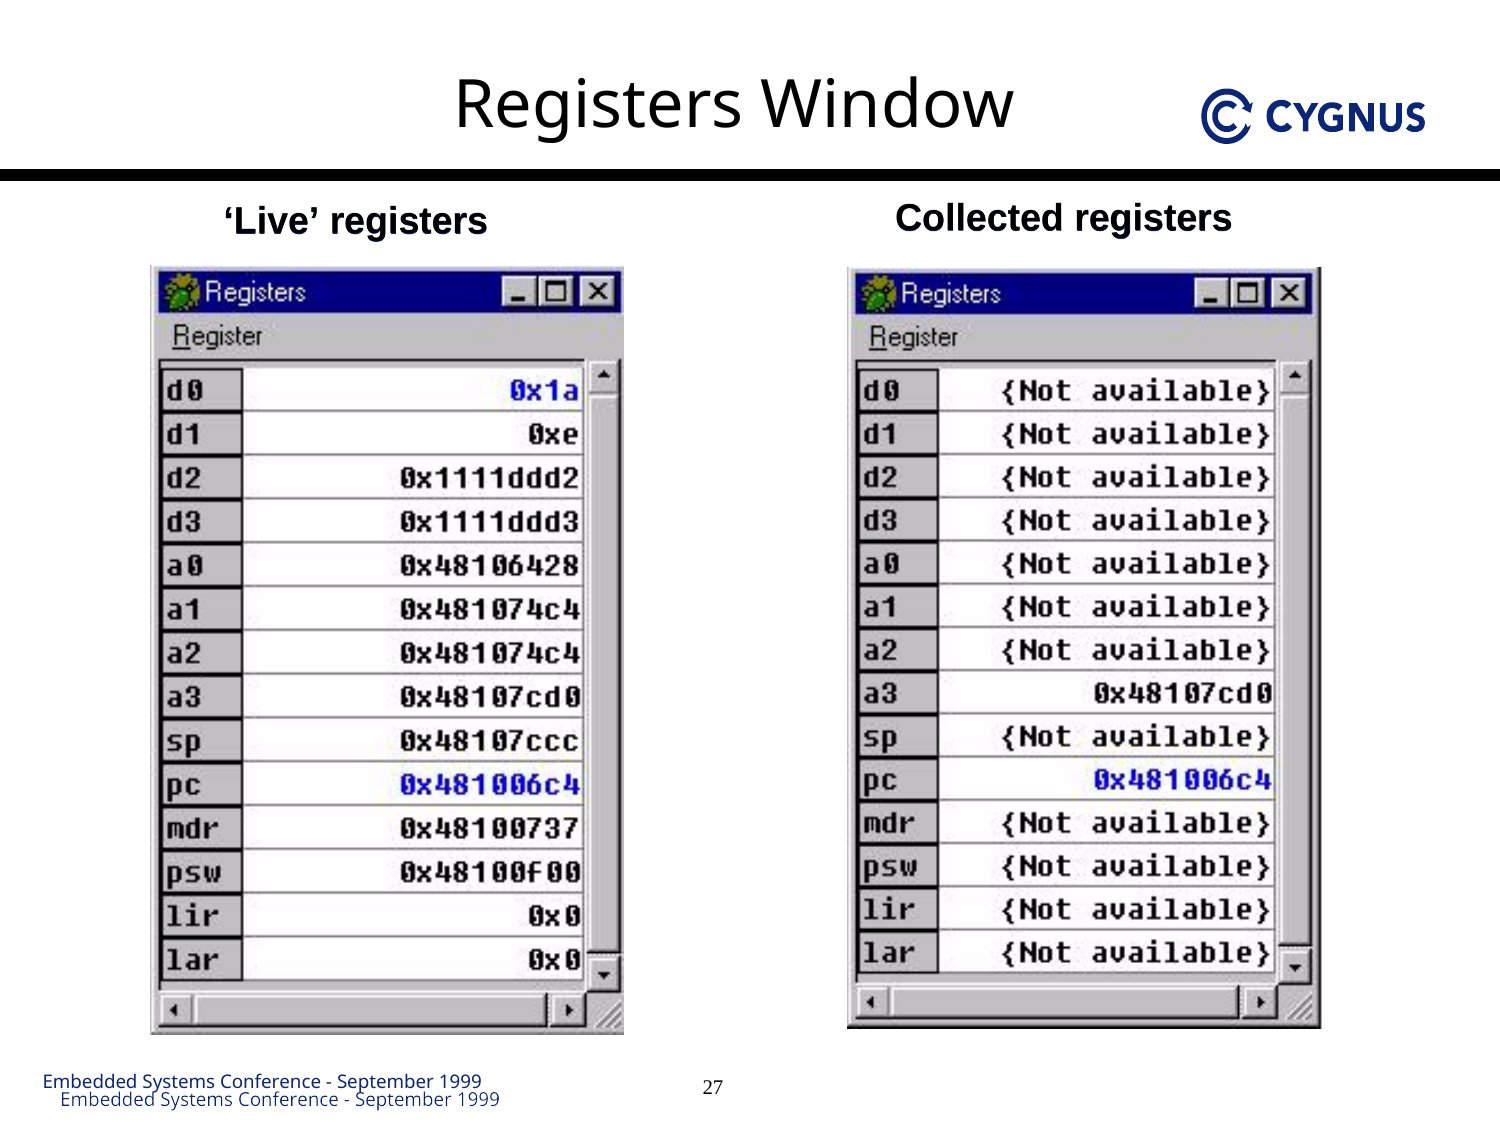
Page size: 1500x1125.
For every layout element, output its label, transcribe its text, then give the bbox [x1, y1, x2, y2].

list ‘Live’ registers [223, 197, 738, 248]
list Collected registers [895, 194, 1395, 245]
picture [150, 265, 624, 1035]
title Registers Window [453, 62, 1189, 134]
picture [847, 267, 1324, 1029]
